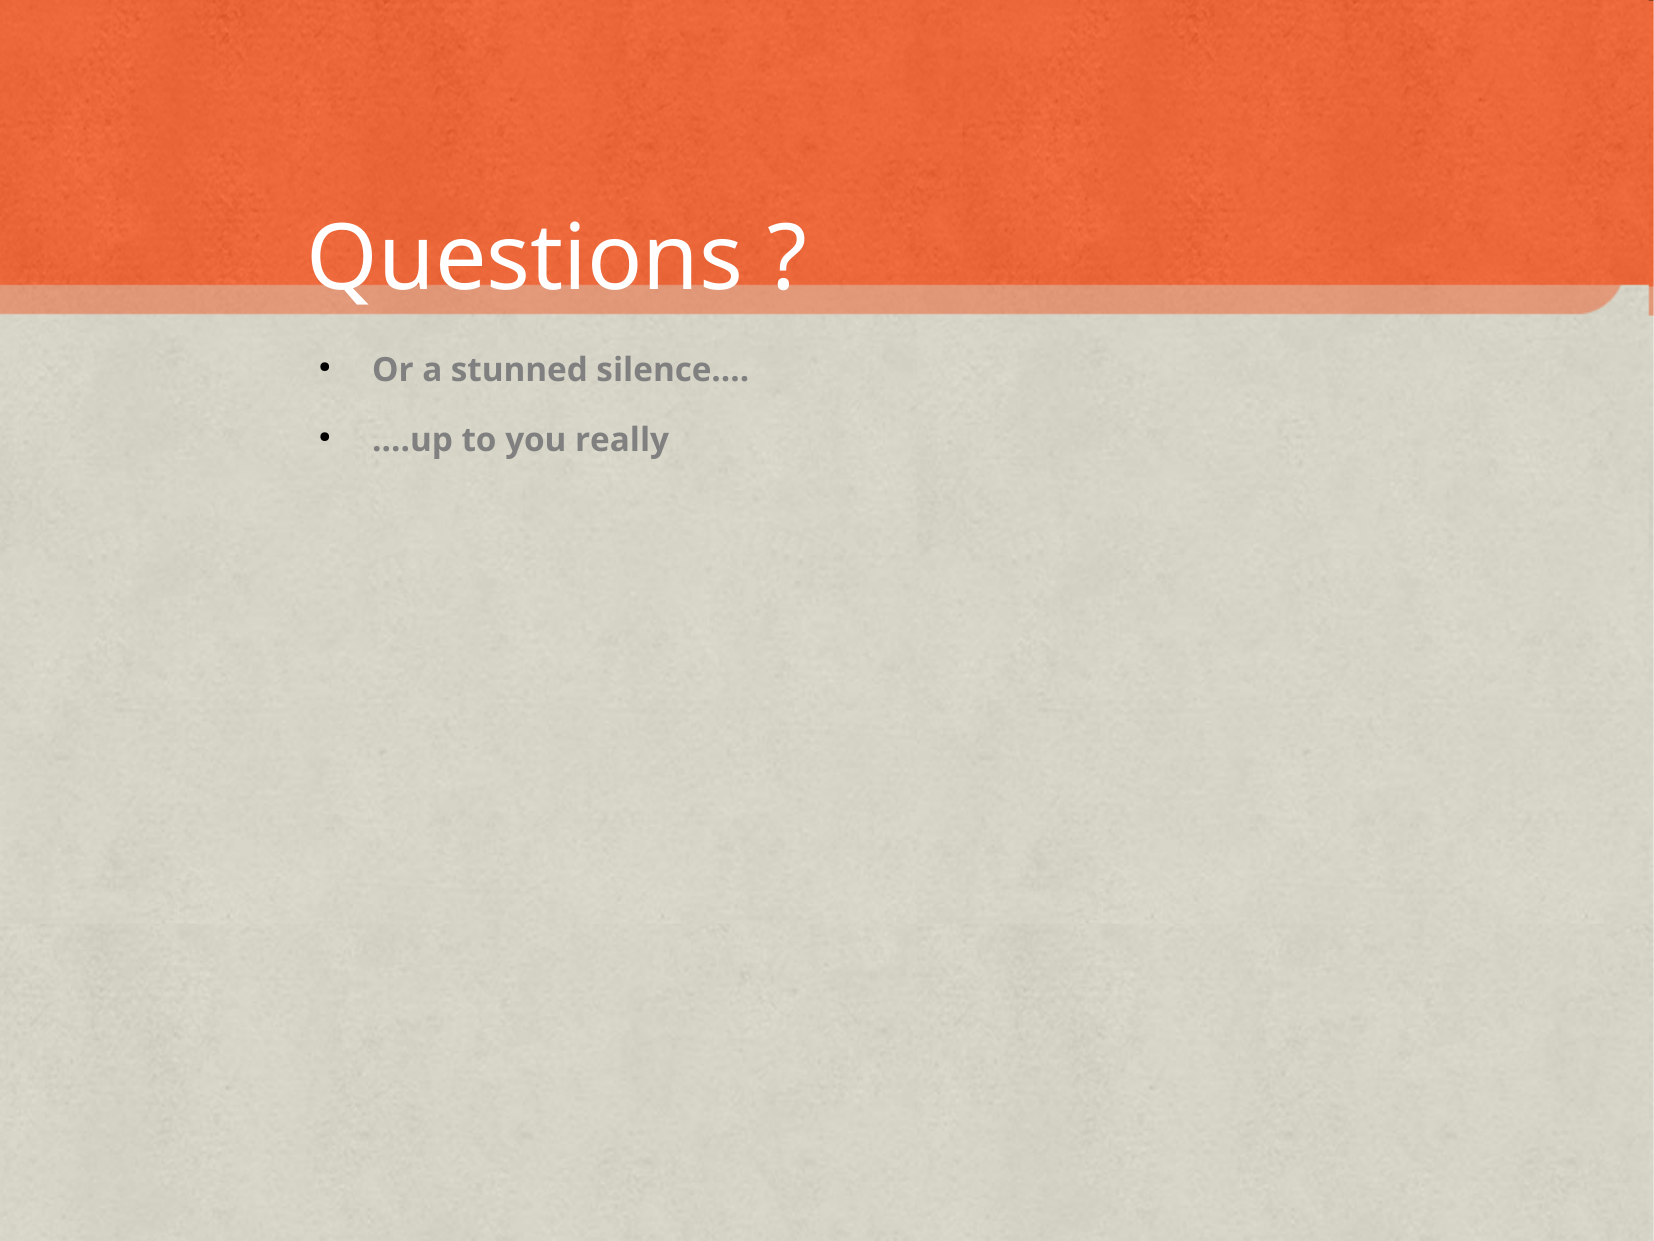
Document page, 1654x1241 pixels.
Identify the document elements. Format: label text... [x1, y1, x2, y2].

title Questions ? [306, 189, 1654, 318]
picture [0, 0, 1654, 1241]
list Or a stunned silence…. ….up to you really [301, 348, 1654, 1068]
